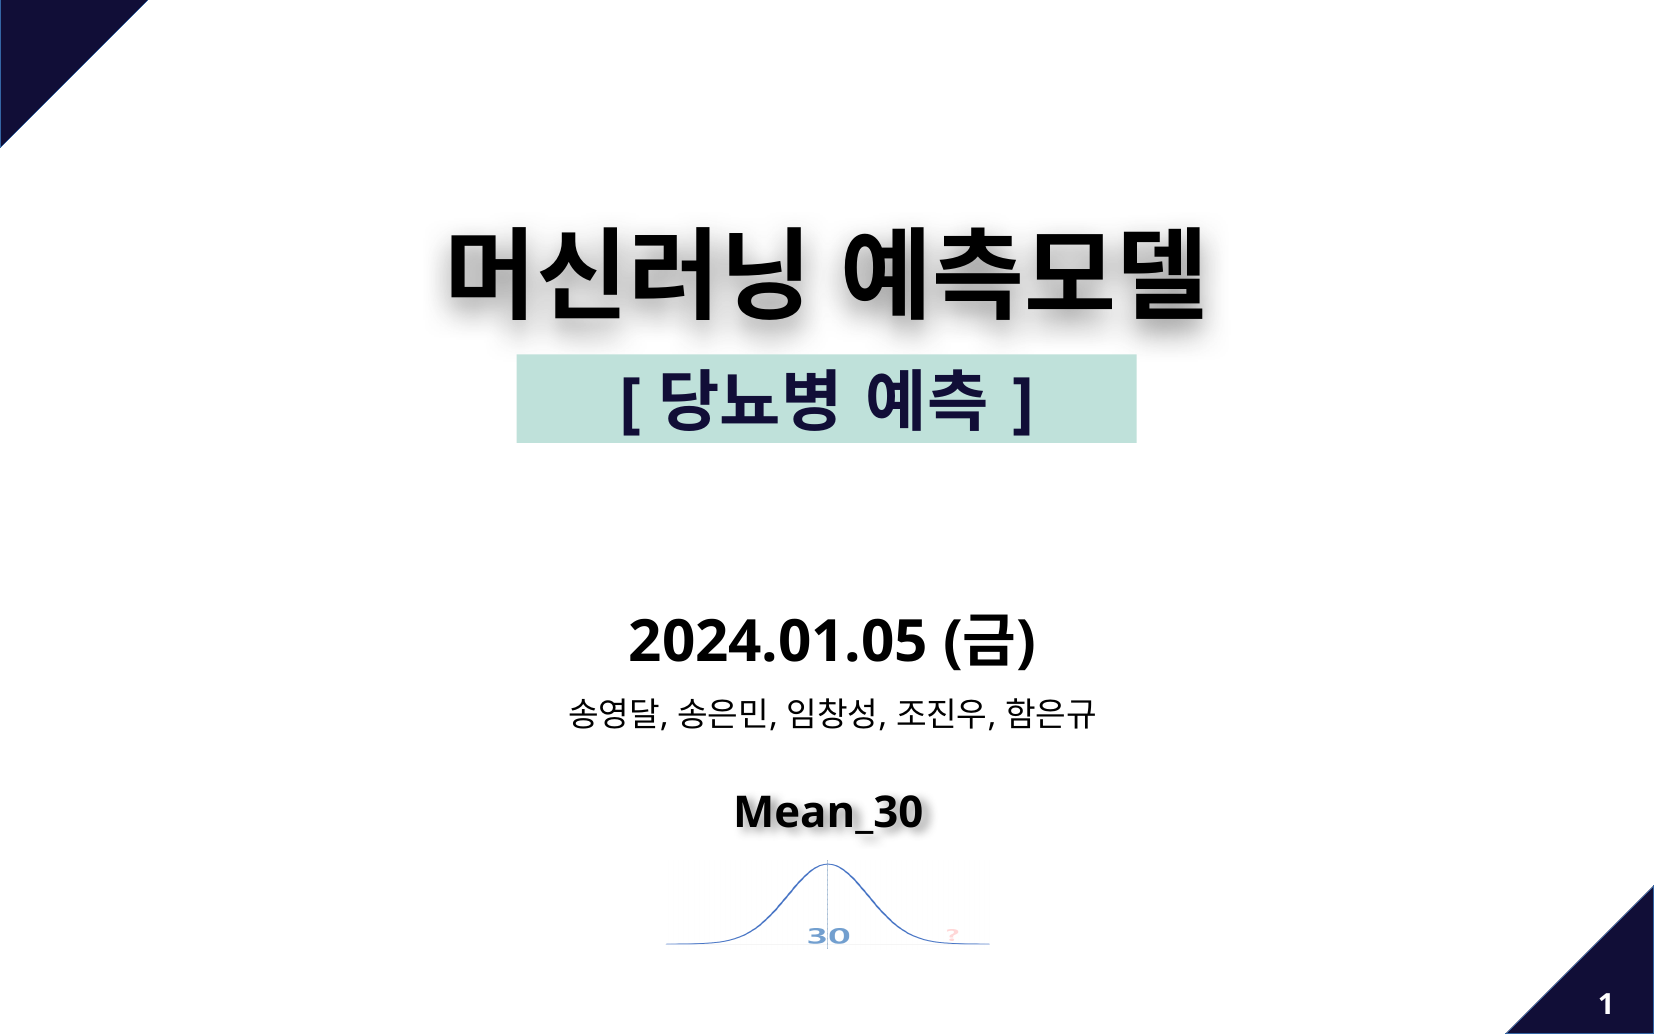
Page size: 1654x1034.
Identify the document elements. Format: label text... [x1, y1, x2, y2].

picture [663, 860, 990, 950]
text_box Mean_30 [683, 773, 974, 847]
title 머신러닝 예측모델 [82, 210, 1571, 333]
text_box <숫자> [1559, 974, 1654, 1033]
text_box [ 당뇨병 예측 ] [516, 354, 1137, 443]
subtitle 2024.01.05 (금) 송영달, 송은민, 임창성, 조진우, 함은규 [88, 596, 1577, 741]
